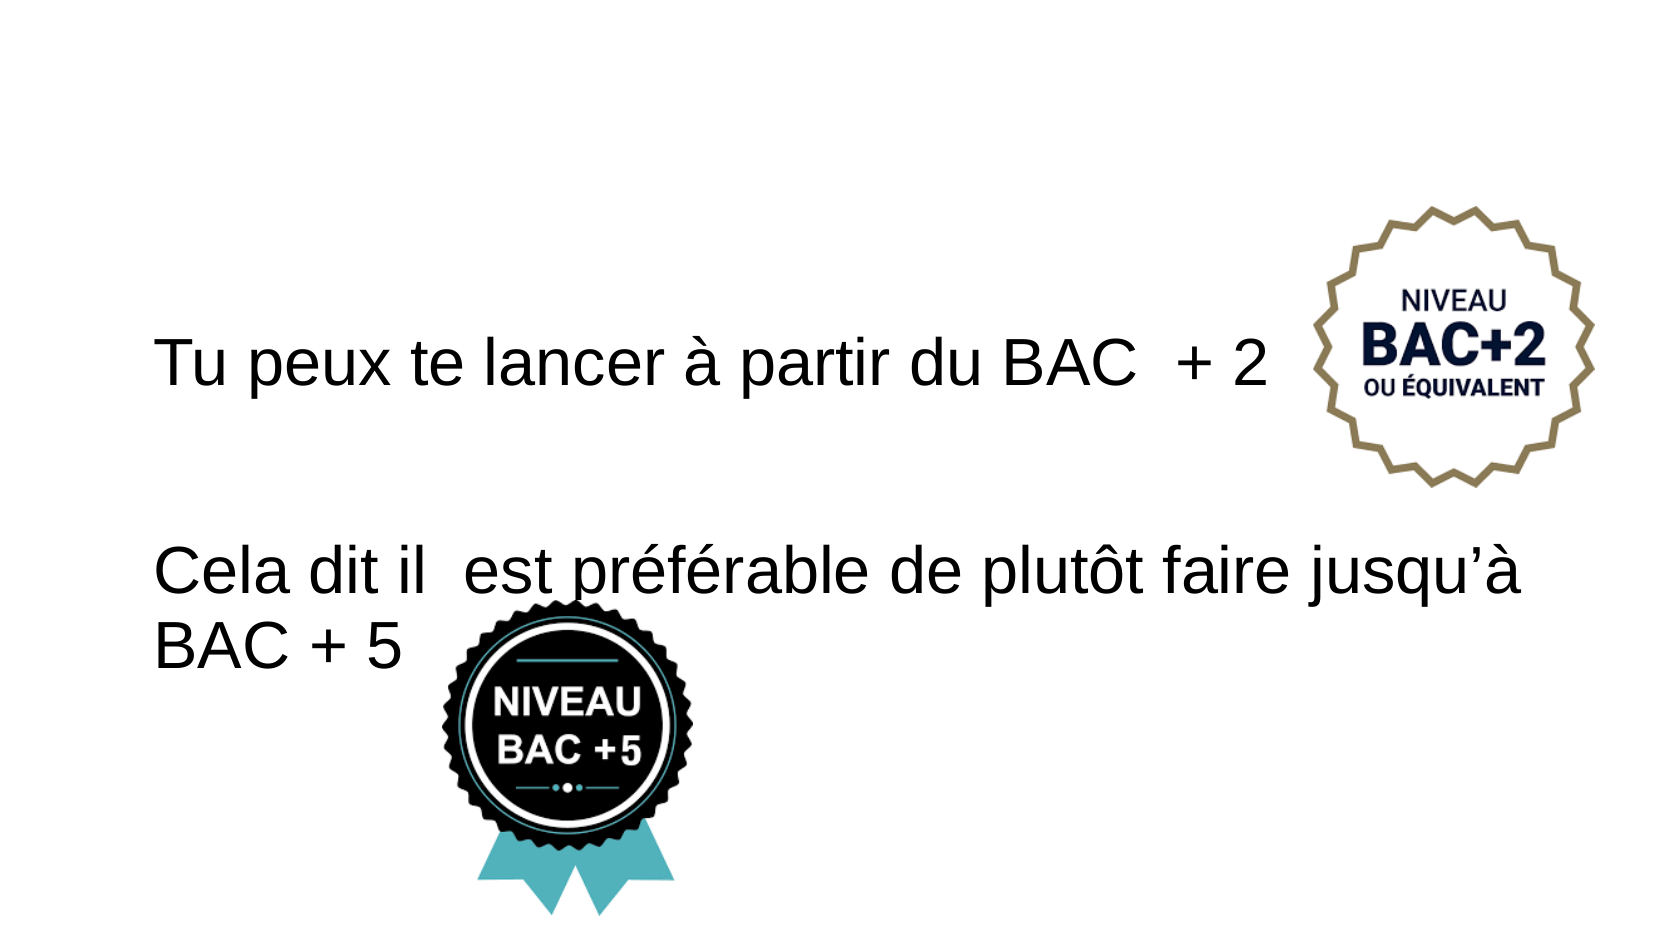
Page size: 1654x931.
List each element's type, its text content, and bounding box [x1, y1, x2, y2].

picture [1313, 206, 1595, 488]
list Tu peux te lancer à partir du BAC + 2 Cela dit il est préférable de plutôt faire jusqu’à BAC + 5 [82, 324, 1571, 865]
picture [442, 600, 693, 916]
